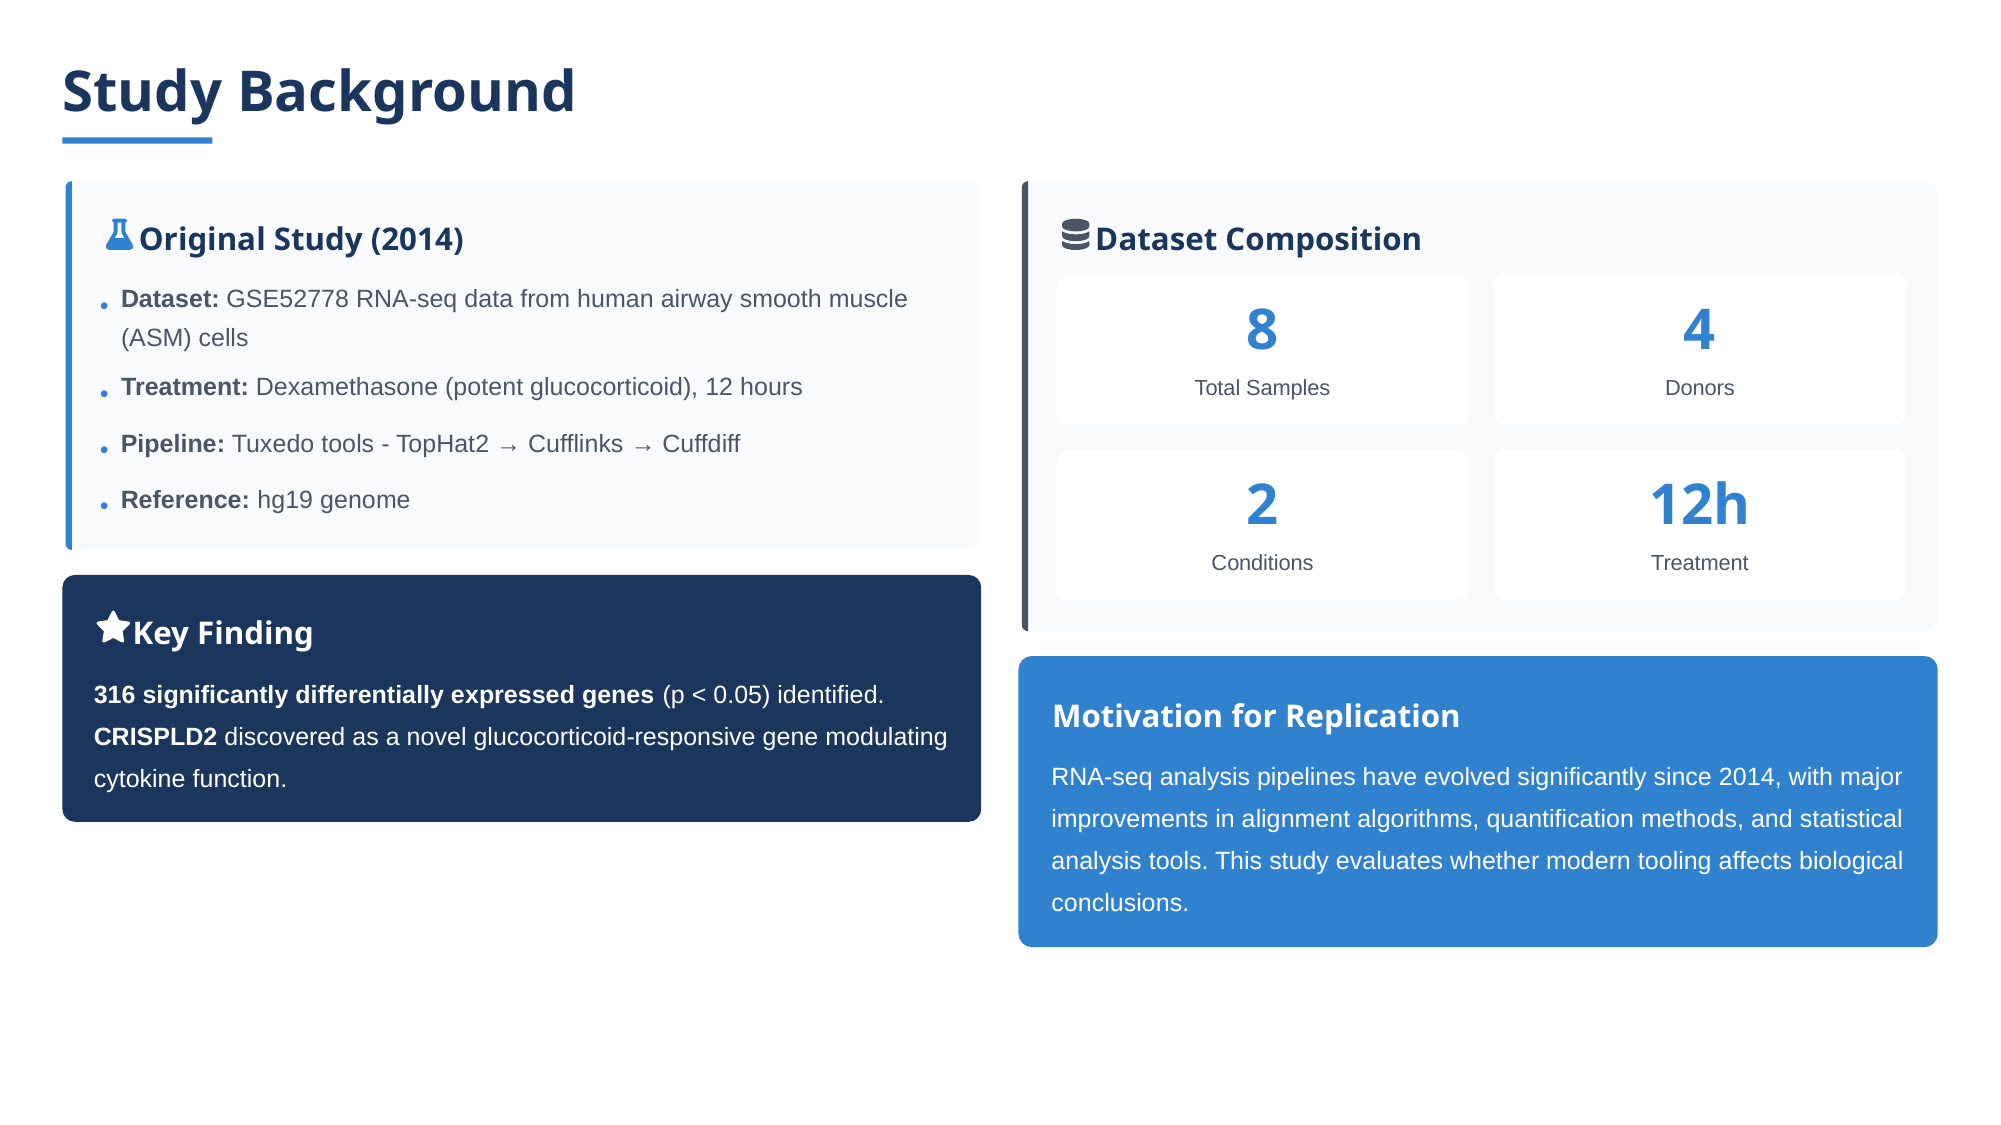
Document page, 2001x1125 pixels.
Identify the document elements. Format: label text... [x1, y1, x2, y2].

text_box Dataset: GSE52778 RNA-seq data from human airway smooth muscle (ASM) cells [120, 274, 964, 350]
text_box Donors [1513, 368, 1887, 400]
text_box Original Study (2014) [139, 212, 966, 257]
text_box Treatment: Dexamethasone (potent glucocorticoid), 12 hours [120, 362, 814, 400]
text_box [65, 181, 982, 550]
text_box RNA-seq analysis pipelines have evolved significantly since 2014, with major improvements in alignment algorithms, quantification methods, and statistical analysis tools. This study evaluates whether modern tooling affects biological conclusions. [1051, 751, 1918, 914]
text_box 2 [1067, 474, 1458, 538]
text_box • [99, 368, 121, 407]
text_box Conditions [1075, 543, 1450, 575]
text_box [62, 574, 982, 822]
text_box Total Samples [1075, 368, 1450, 400]
text_box Motivation for Replication [1052, 689, 1882, 733]
text_box Treatment [1513, 543, 1887, 575]
text_box 4 [1504, 299, 1896, 363]
text_box 12h [1504, 474, 1896, 538]
text_box Reference: hg19 genome [120, 474, 415, 513]
text_box [1019, 657, 1937, 947]
text_box Key Finding [132, 606, 966, 650]
text_box Study Background [62, 62, 1966, 125]
text_box 8 [1067, 299, 1458, 363]
text_box Pipeline: Tuxedo tools - TopHat2 → Cufflinks → Cuffdiff [120, 418, 762, 457]
text_box • [99, 281, 120, 319]
text_box Dataset Composition [1095, 212, 1922, 257]
text_box 316 significantly differentially expressed genes (p < 0.05) identified. CRISPLD2 discovered as a novel glucocorticoid-responsive gene modulating cytokine function. [93, 668, 963, 791]
text_box [1021, 181, 1938, 632]
text_box [62, 137, 213, 144]
text_box • [99, 481, 121, 519]
text_box • [99, 425, 121, 463]
